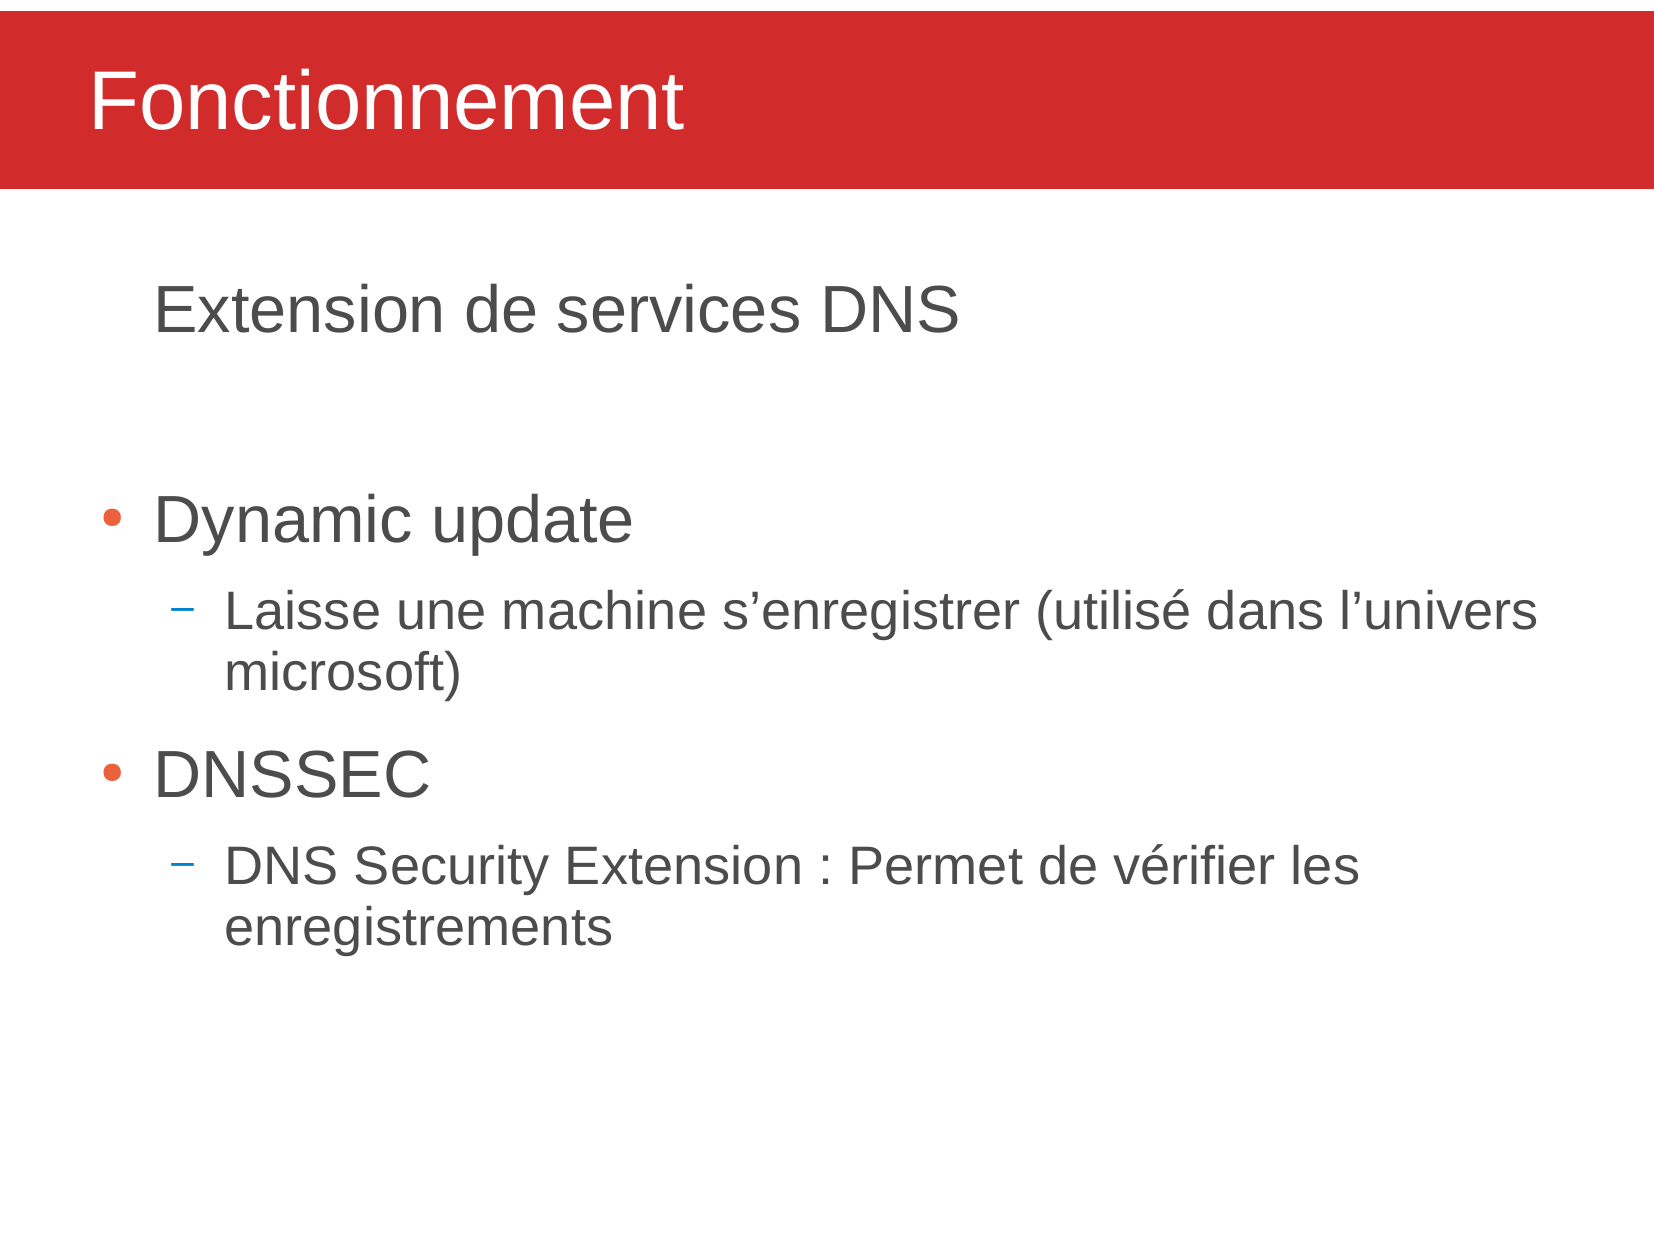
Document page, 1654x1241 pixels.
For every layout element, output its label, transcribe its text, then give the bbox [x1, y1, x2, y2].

title Fonctionnement [0, 11, 1654, 189]
list Extension de services DNS Dynamic update Laisse une machine s’enregistrer (utilisé dans l’univers microsoft) DNSSEC DNS Security Extension : Permet de vérifier les enregistrements [82, 271, 1571, 1182]
